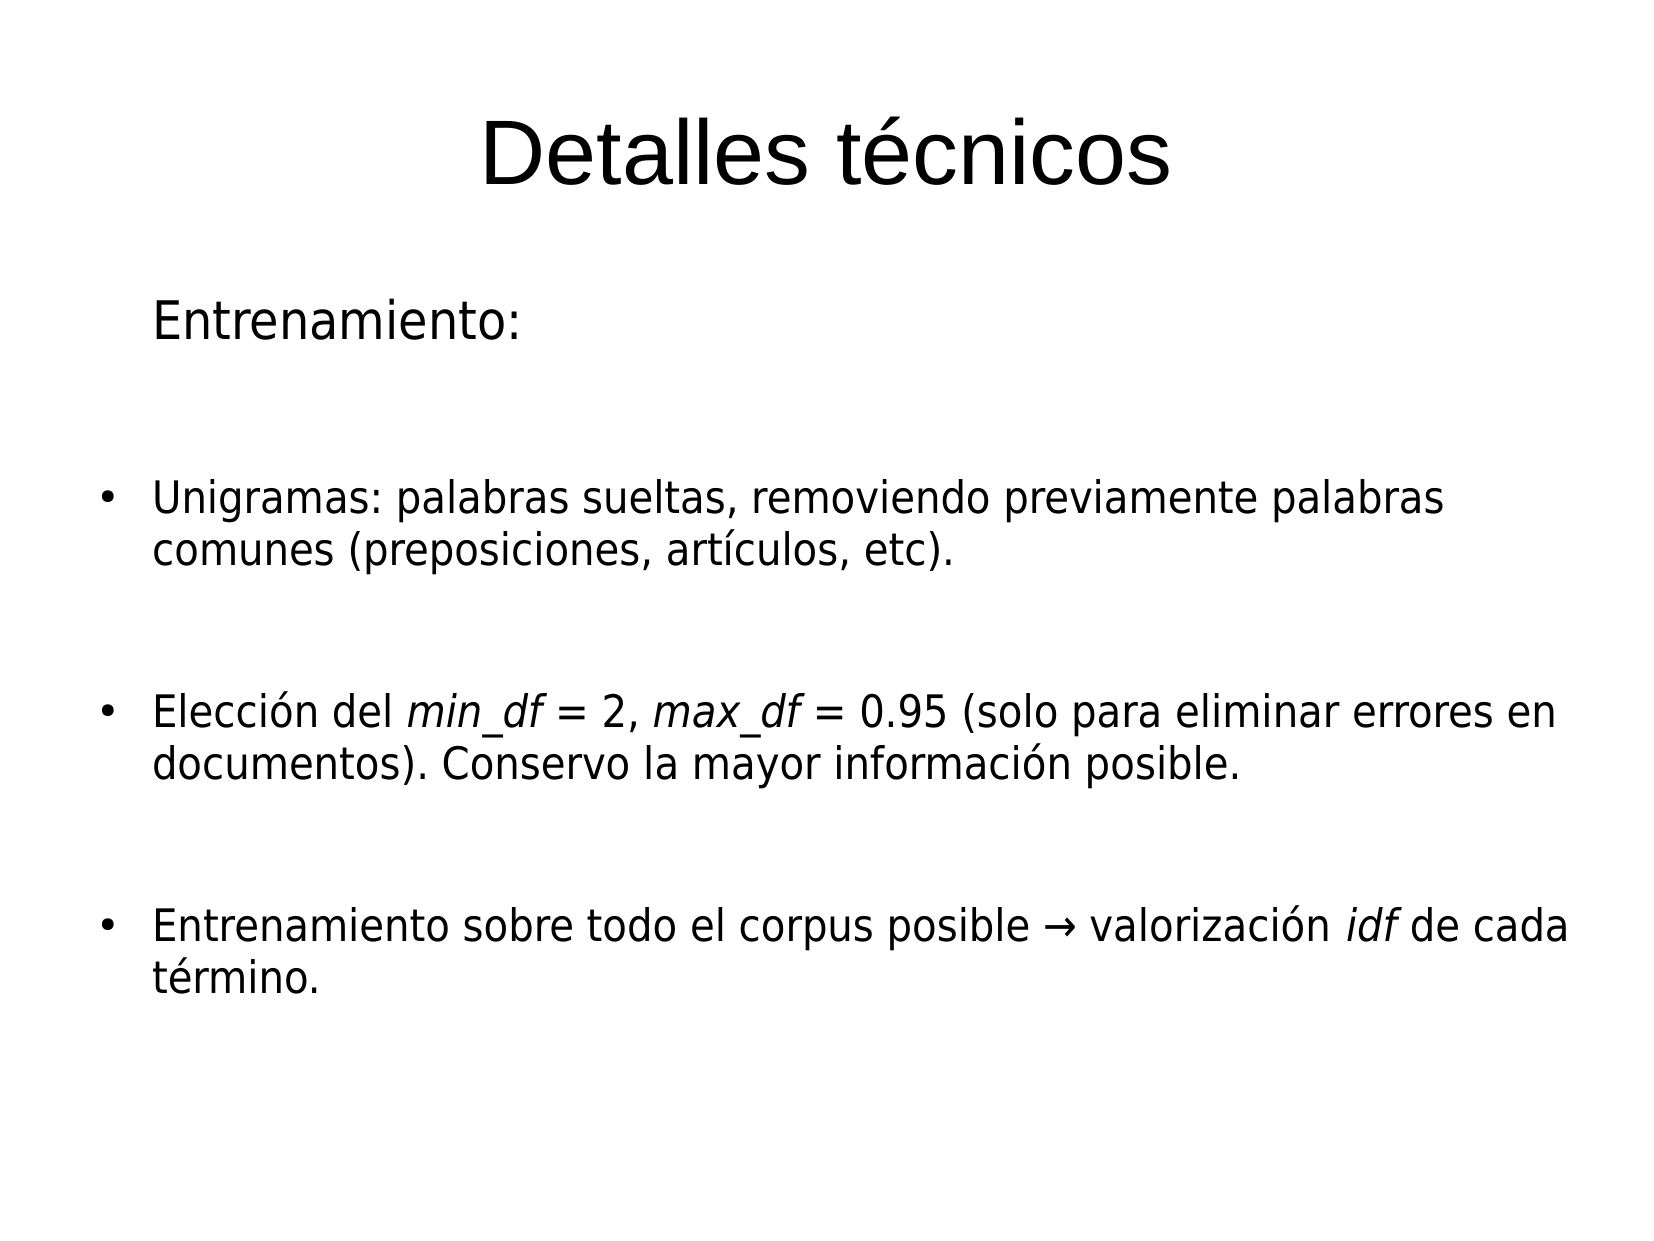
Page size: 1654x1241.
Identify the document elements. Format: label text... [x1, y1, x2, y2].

title Detalles técnicos [82, 49, 1571, 257]
list Entrenamiento: Unigramas: palabras sueltas, removiendo previamente palabras comunes (preposiciones, artículos, etc). Elección del min_df = 2, max_df = 0.95 (solo para eliminar errores en documentos). Conservo la mayor información posible. Entrenamiento sobre todo el corpus posible → valorización idf de cada término. [82, 290, 1571, 1010]
